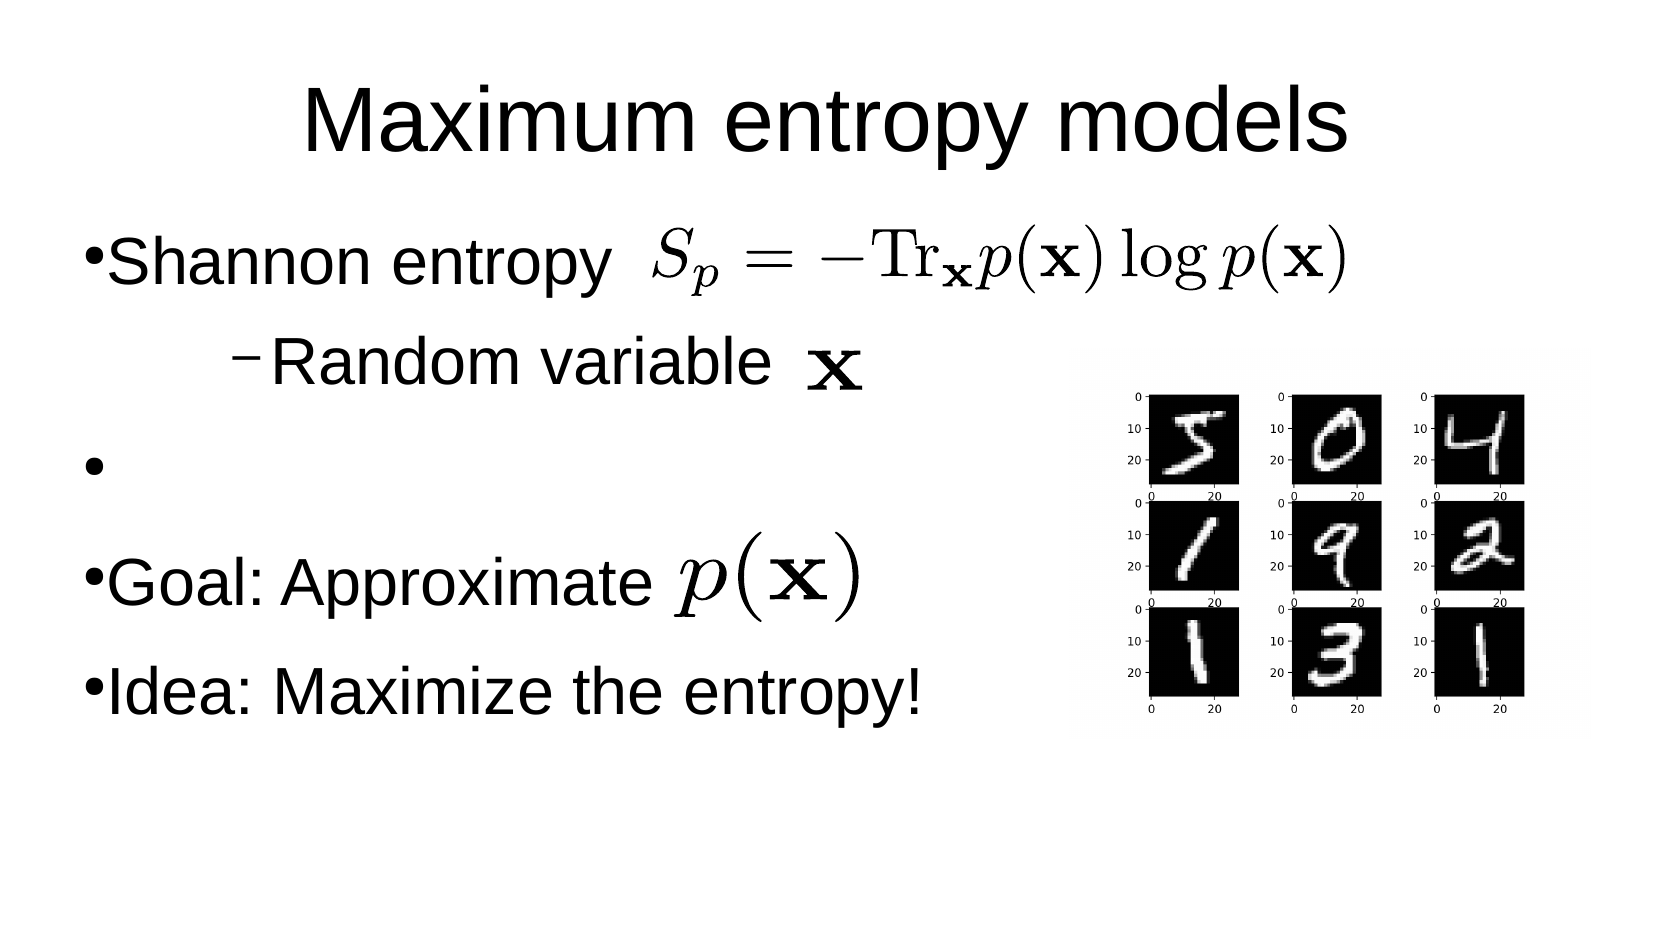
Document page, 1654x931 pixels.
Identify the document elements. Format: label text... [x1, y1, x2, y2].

list Shannon entropy Random variable Goal: Approximate Idea: Maximize the entropy! [82, 217, 1571, 758]
picture [1069, 348, 1591, 739]
picture [673, 531, 859, 623]
picture [805, 350, 863, 390]
title Maximum entropy models [82, 37, 1571, 193]
picture [646, 221, 1348, 299]
